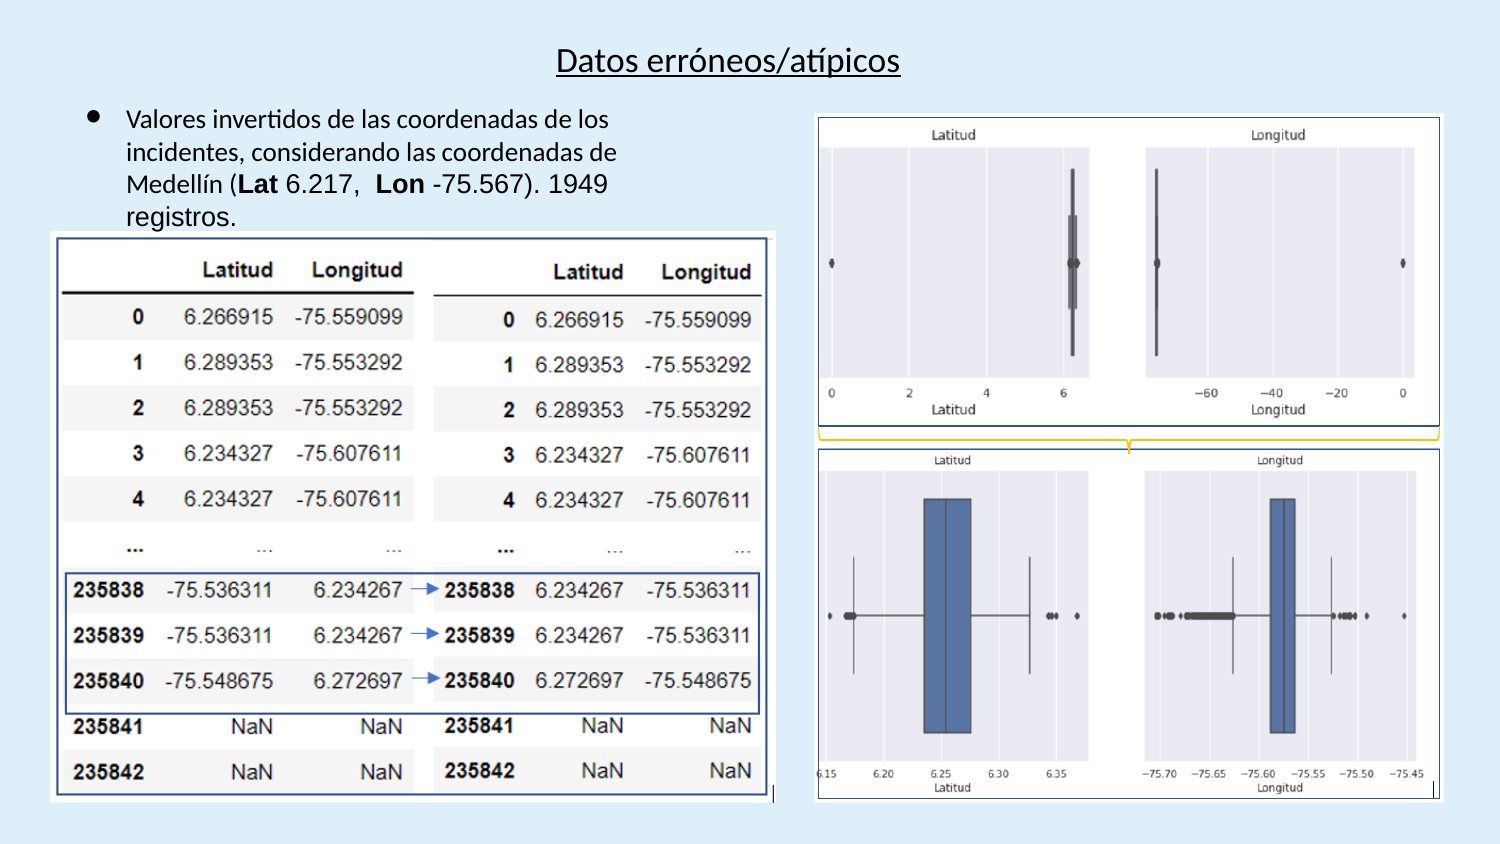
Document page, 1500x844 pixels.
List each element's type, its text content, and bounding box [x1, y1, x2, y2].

text_box Valores invertidos de las coordenadas de los incidentes, considerando las coordenadas de Medellín (Lat 6.217, Lon -75.567). 1949 registros. [58, 90, 732, 243]
picture [50, 231, 776, 803]
picture [814, 113, 1444, 803]
text_box Datos erróneos/atípicos [544, 26, 981, 92]
